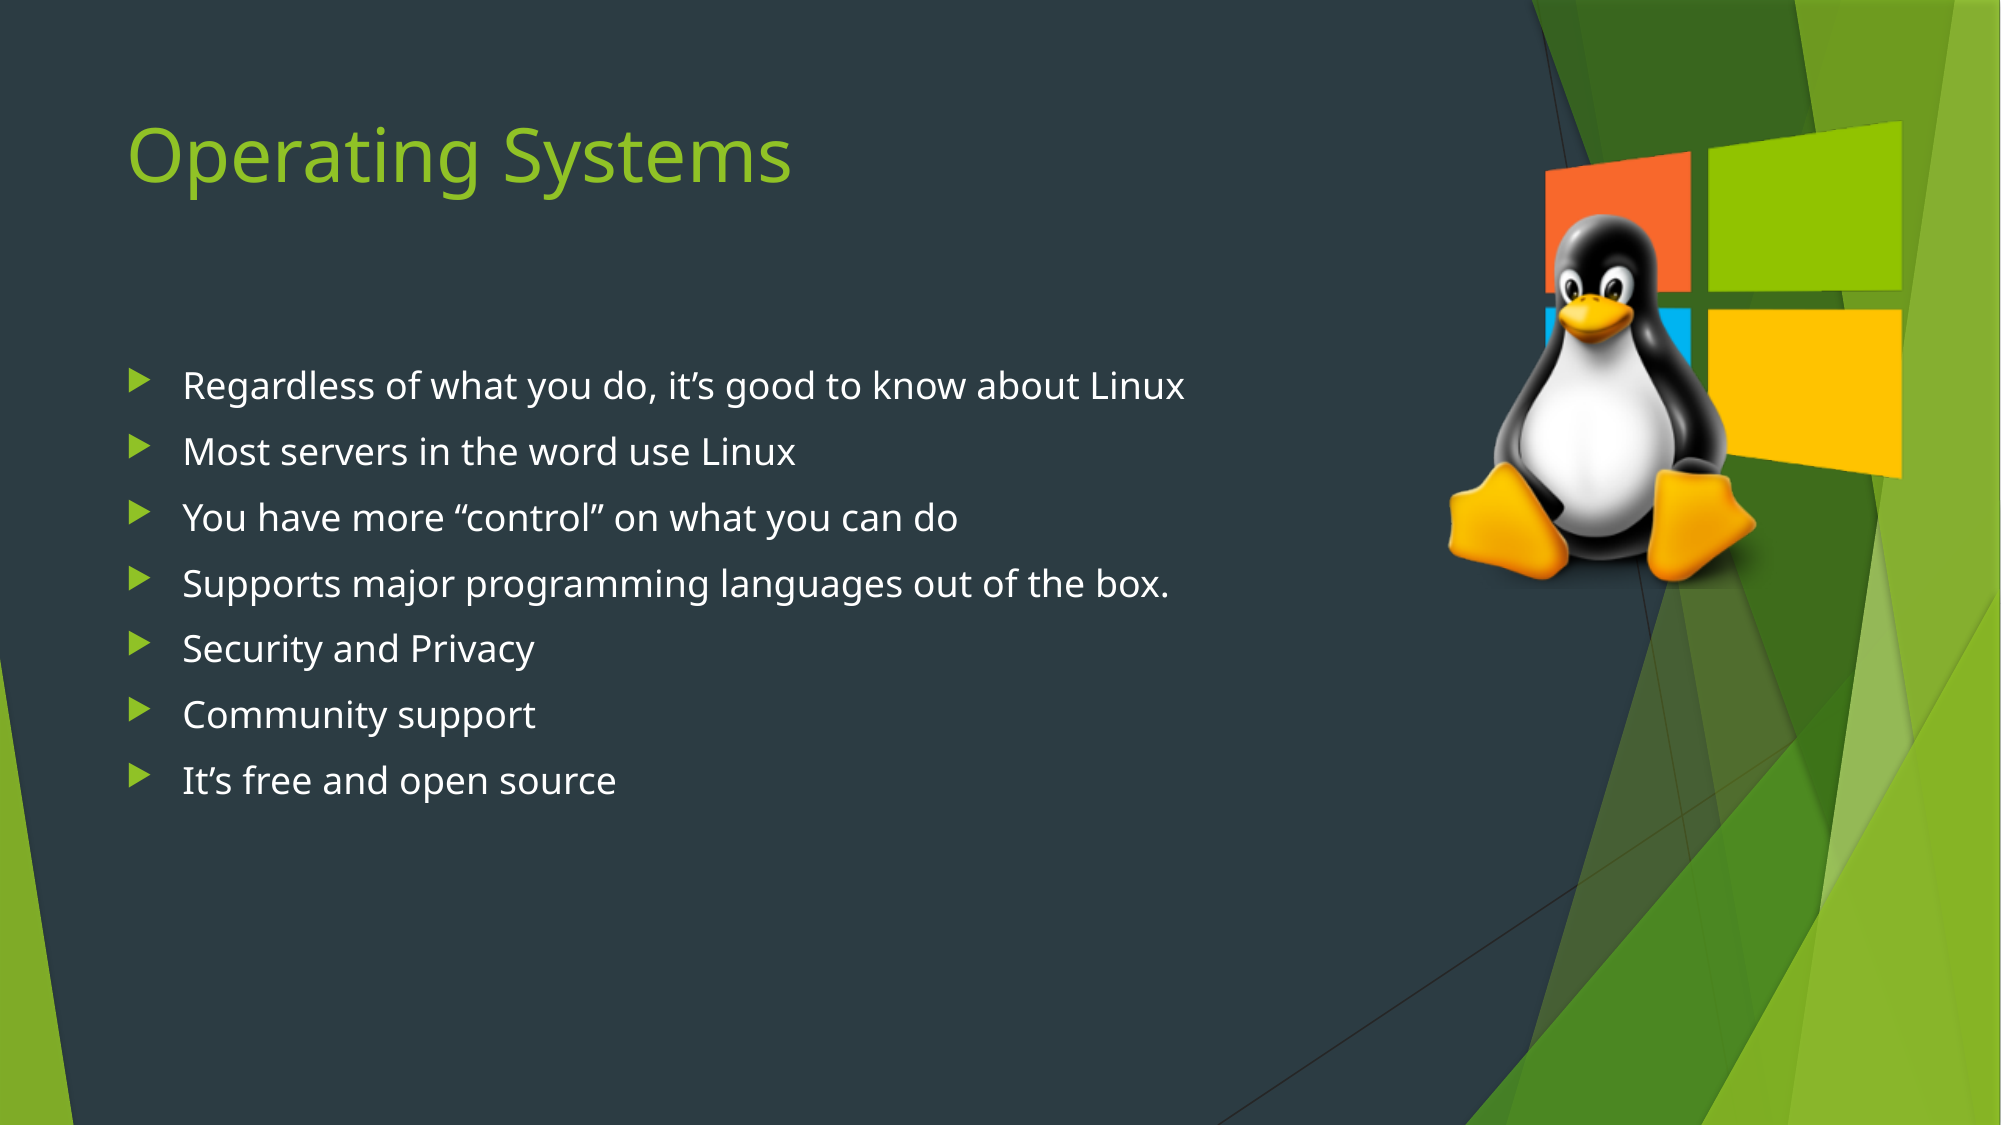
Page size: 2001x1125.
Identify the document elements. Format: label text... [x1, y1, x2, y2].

picture [1439, 119, 1908, 589]
title Operating Systems [111, 99, 1522, 317]
list Regardless of what you do, it’s good to know about Linux Most servers in the word use Linux You have more “control” on what you can do Supports major programming languages out of the box. Security and Privacy Community support It’s free and open source [111, 354, 1522, 992]
